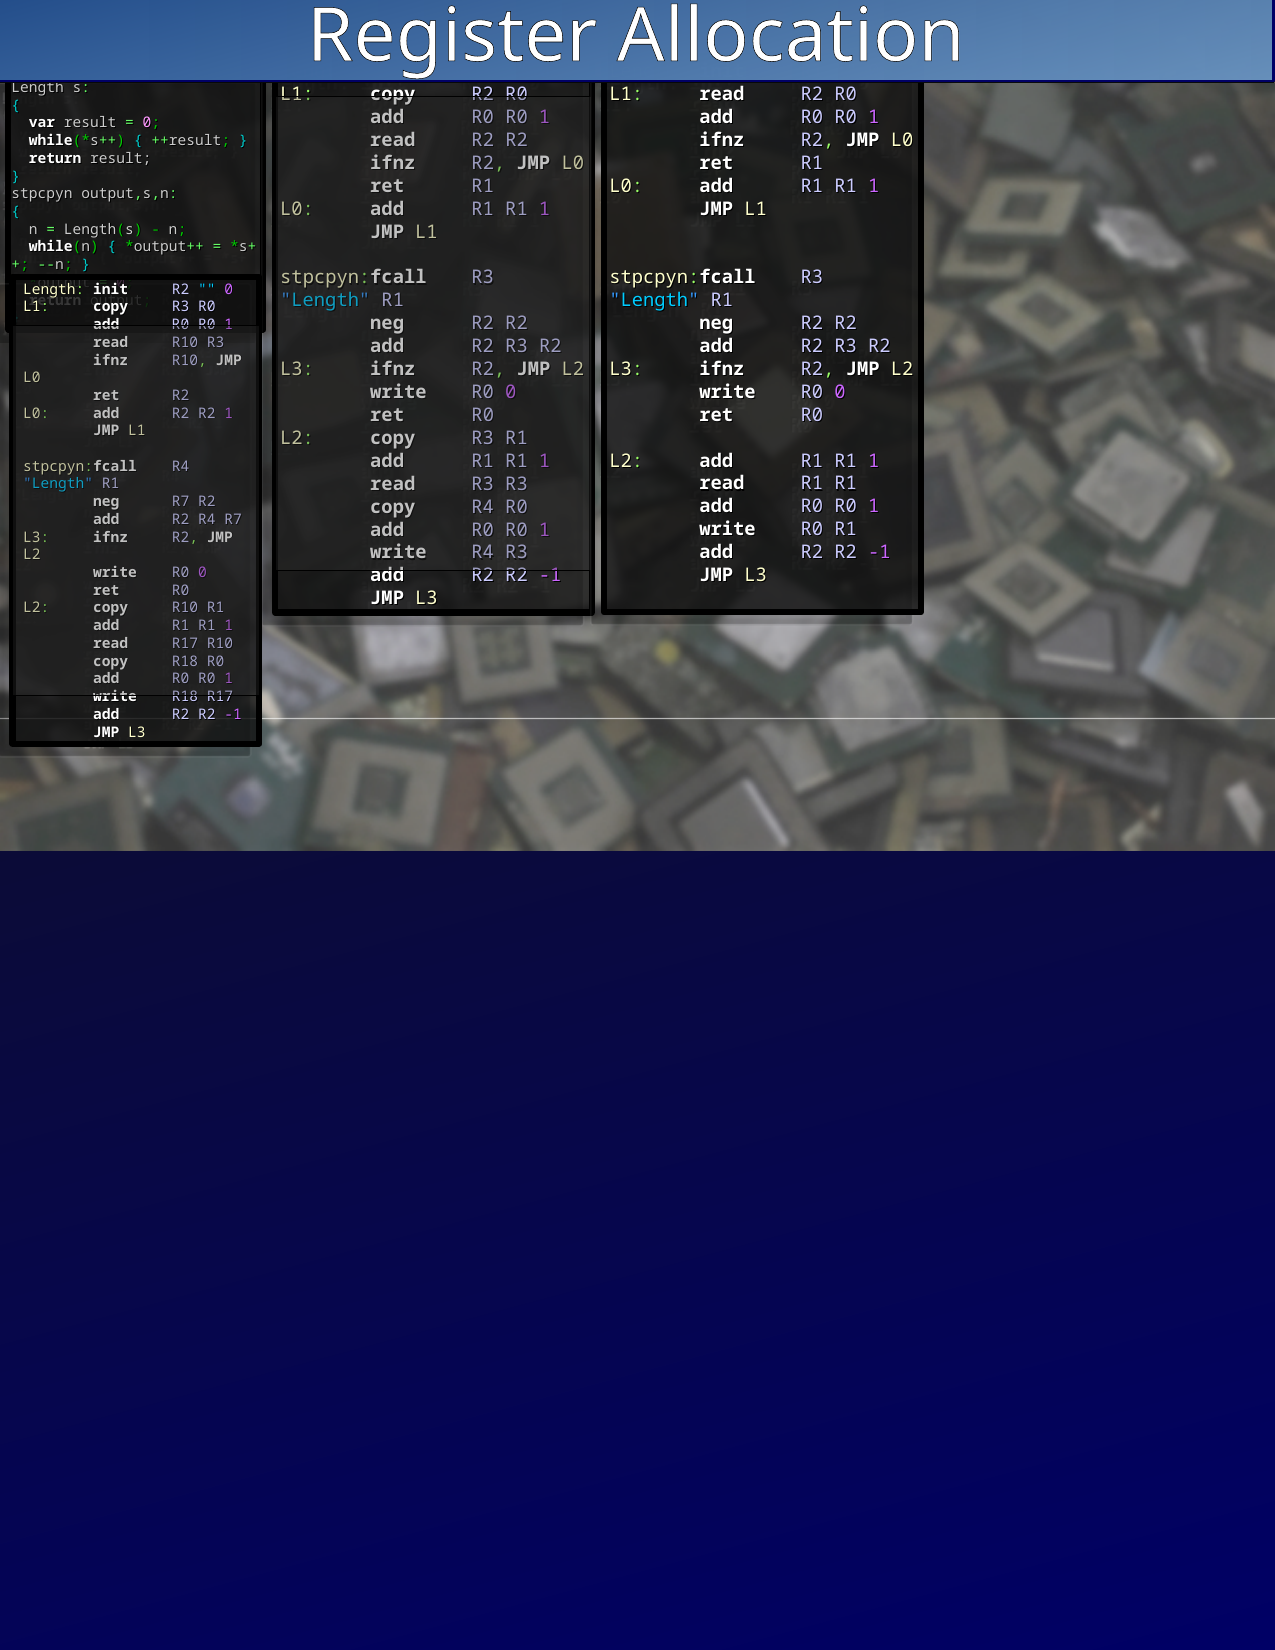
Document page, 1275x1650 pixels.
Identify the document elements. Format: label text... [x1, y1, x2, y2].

picture [0, 83, 9, 717]
title Register Allocation [0, 0, 1274, 82]
text_box Length s: { var result = 0; while(*s++) { ++result; } return result; } stpcpyn output,s,n: { n = Length(s) - n; while(n) { *output++ = *s++; --n; } *output = 0; return output; } [8, 97, 261, 283]
text_box Length: init R1 "" 0 L1: read R2 R0 add R0 R0 1 ifnz R2, JMP L0 ret R1 L0: add R1 R1 1 JMP L1 stpcpyn:fcall R3 "Length" R1 neg R2 R2 add R2 R3 R2 L3: ifnz R2, JMP L2 write R0 0 ret R0 L2: add R1 R1 1 read R1 R1 add R0 R0 1 write R0 R1 add R2 R2 -1 JMP L3 [604, 97, 921, 571]
picture [0, 720, 1275, 851]
text_box [275, 96, 592, 571]
picture [262, 83, 1275, 717]
text_box [12, 325, 260, 696]
